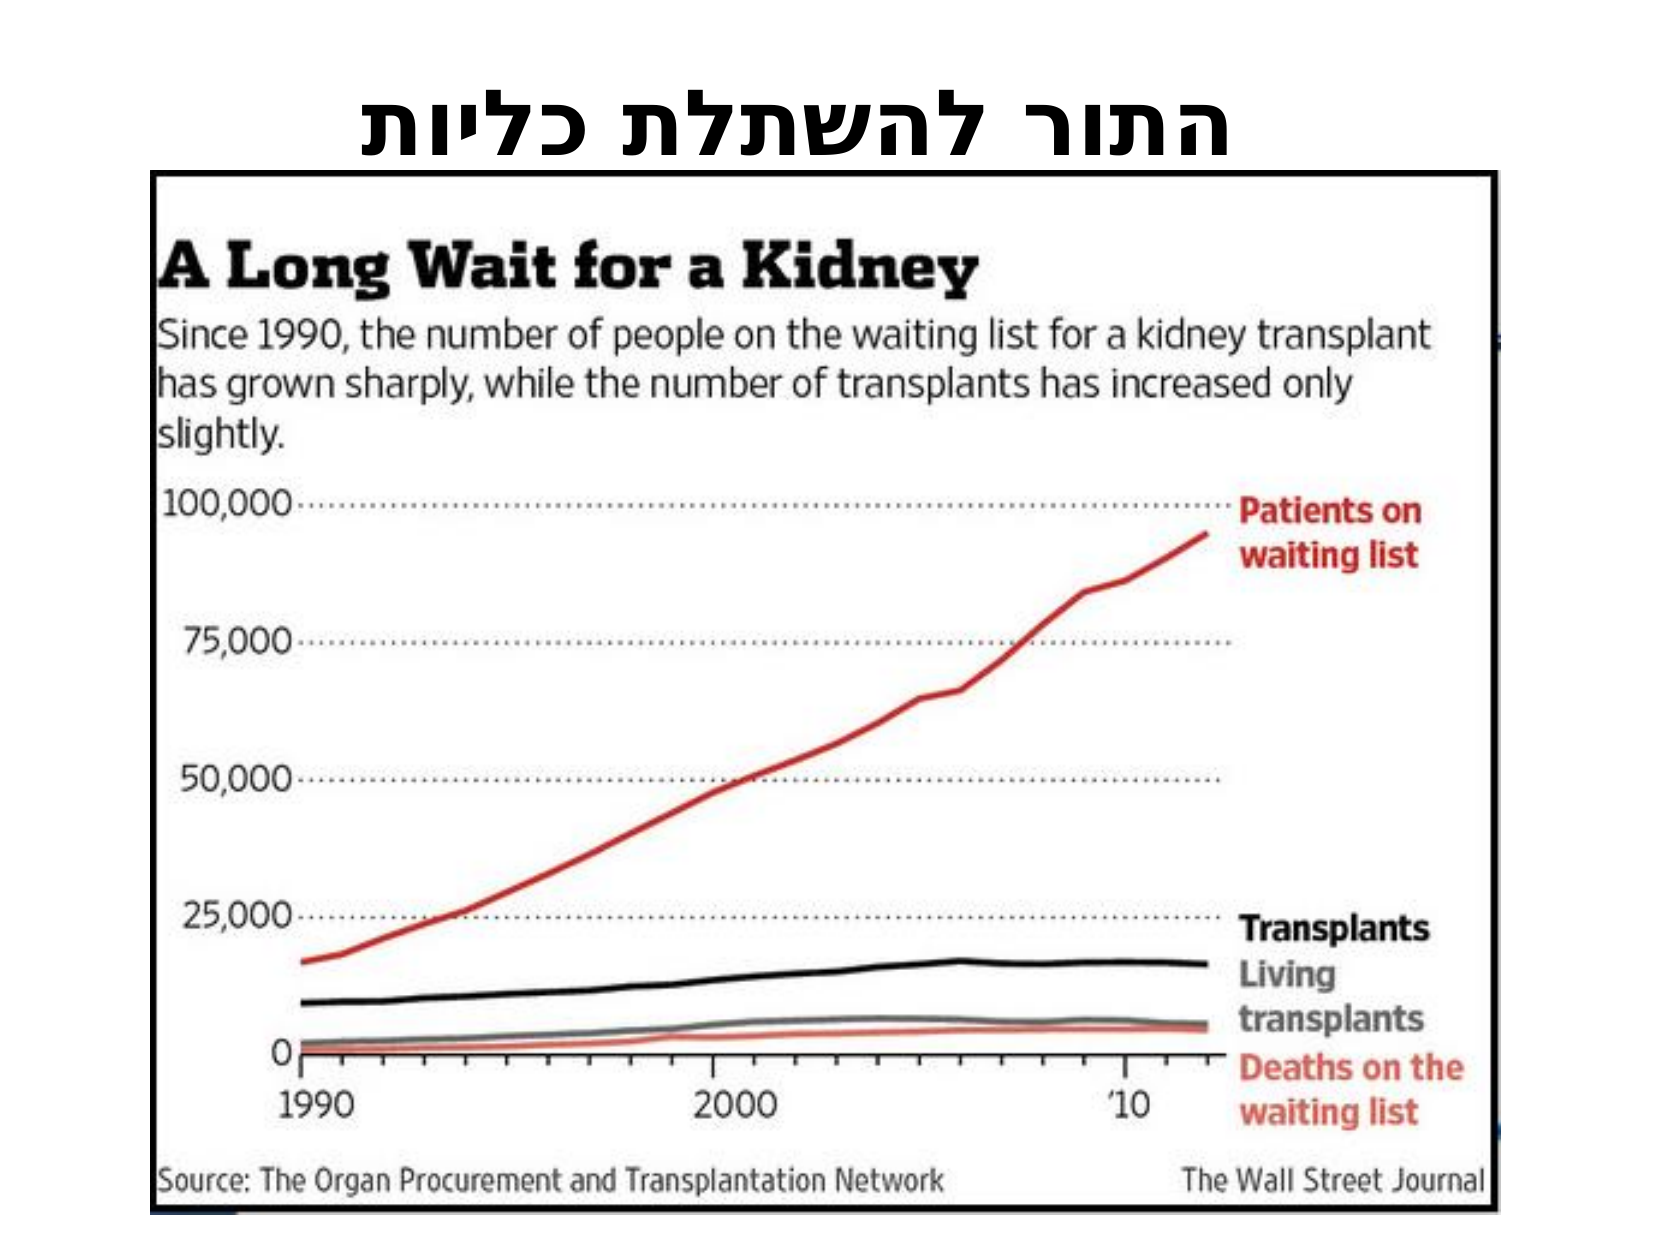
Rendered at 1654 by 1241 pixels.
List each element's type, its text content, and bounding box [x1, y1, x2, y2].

picture [150, 170, 1501, 1216]
title התור להשתלת כליות [82, 41, 1516, 207]
